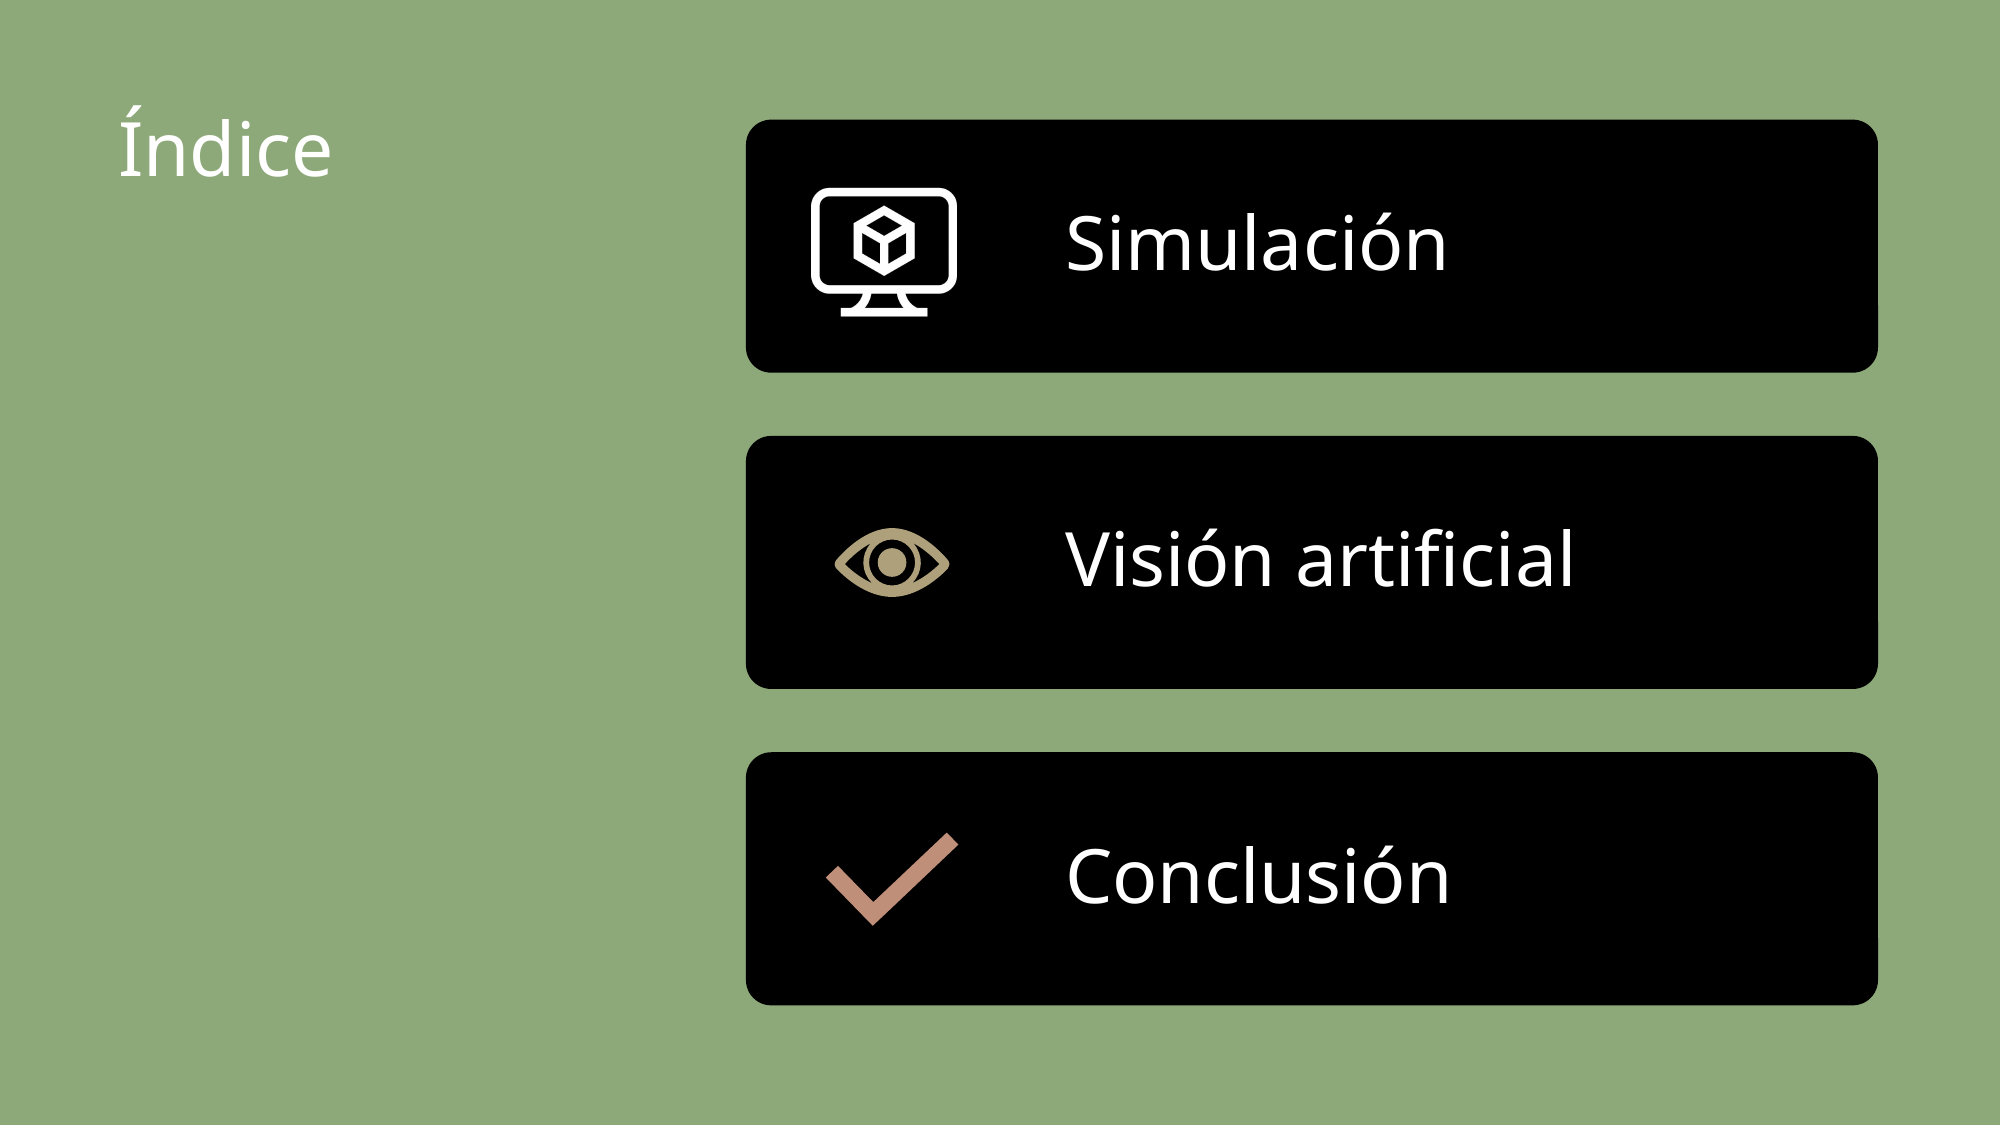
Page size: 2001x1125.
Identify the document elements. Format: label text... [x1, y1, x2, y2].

text_box Visión artificial [1038, 435, 1879, 689]
text_box [0, 0, 2000, 1125]
text_box Simulación [1038, 119, 1879, 373]
text_box Conclusión [1038, 752, 1879, 1006]
title Índice [118, 101, 628, 1006]
picture [811, 179, 957, 325]
